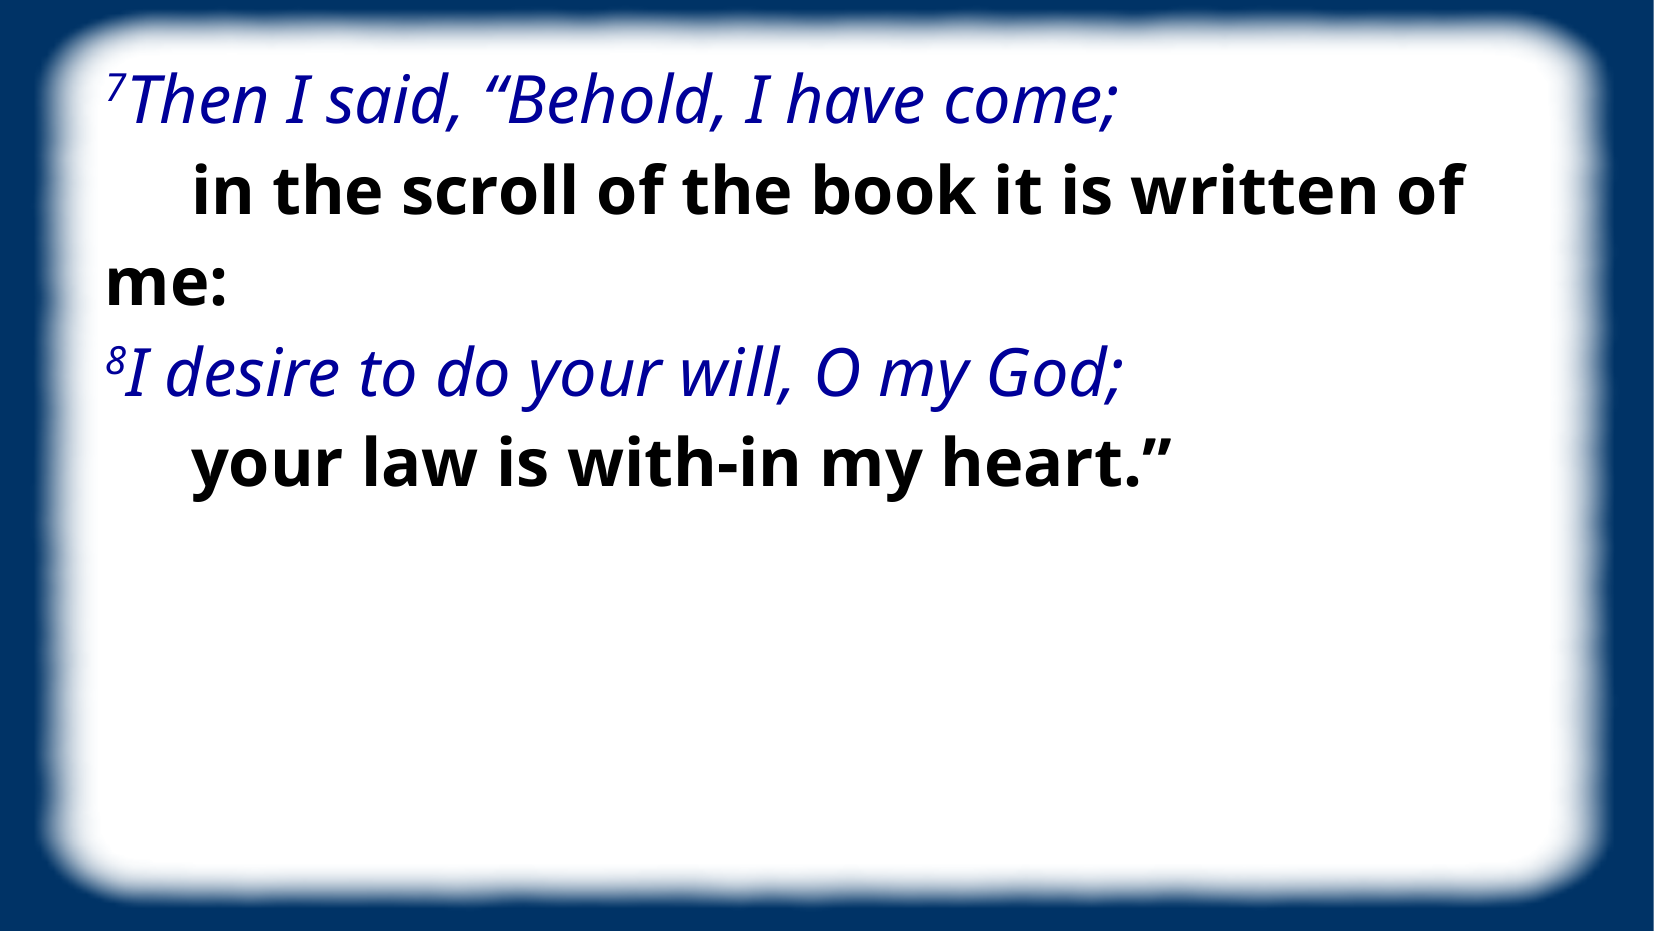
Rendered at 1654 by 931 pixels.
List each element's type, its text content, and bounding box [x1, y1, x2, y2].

text_box 7Then I said, “Behold, I have come; in the scroll of the book it is written of me: 8I desire to do your will, O my God; your law is with-in my heart.” [90, 45, 1561, 415]
picture [0, 0, 1654, 931]
